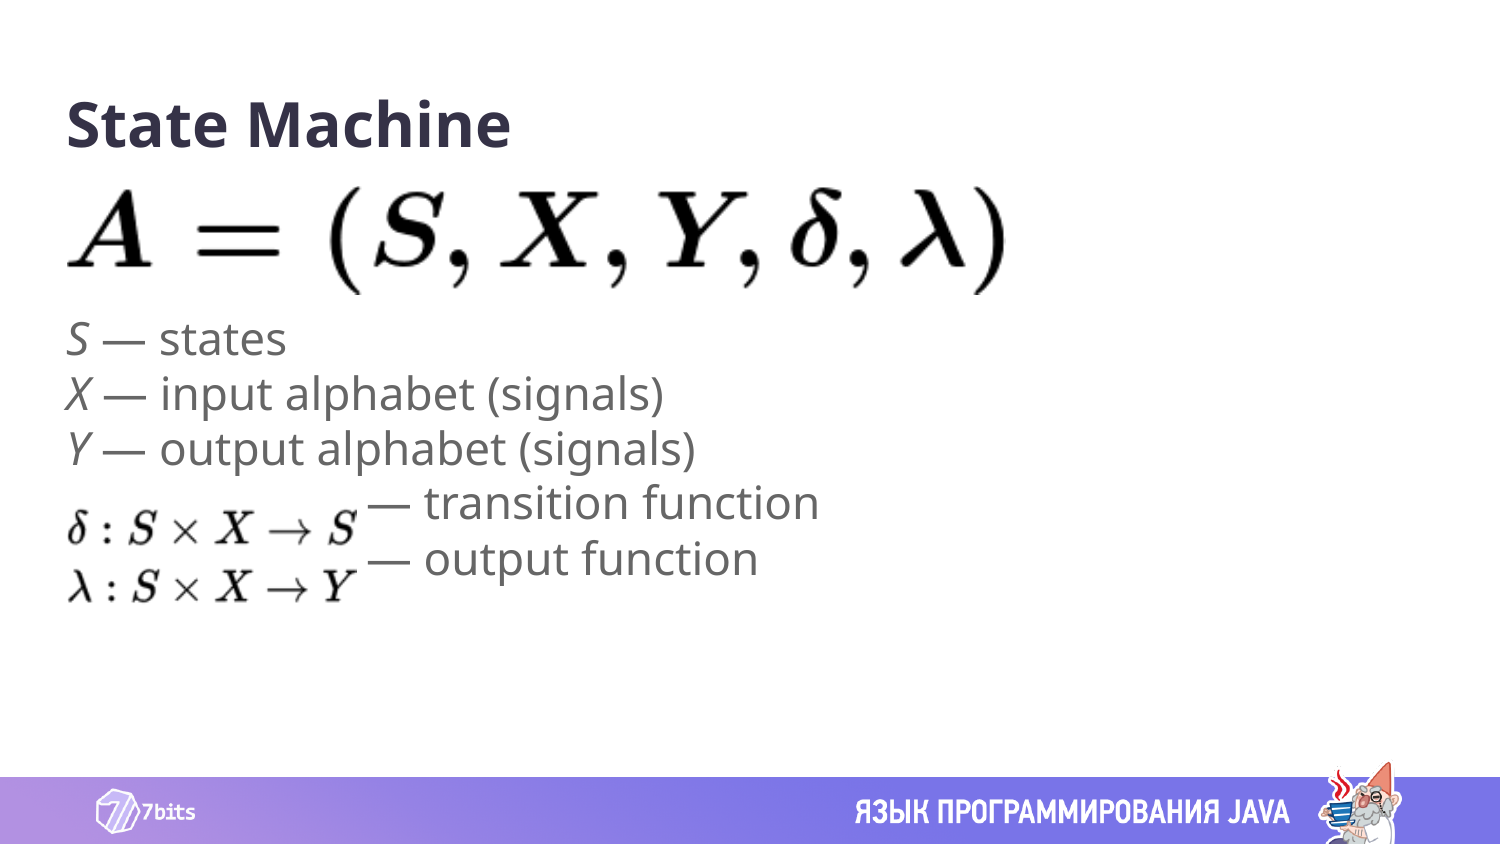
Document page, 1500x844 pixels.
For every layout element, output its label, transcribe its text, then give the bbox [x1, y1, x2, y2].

list S — states X — input alphabet (signals) Y — output alphabet (signals) — transition function — output function [51, 294, 1449, 745]
title State Machine [51, 69, 1449, 164]
picture [0, 717, 1500, 844]
picture [67, 186, 1006, 295]
picture [67, 503, 357, 551]
picture [67, 566, 357, 608]
